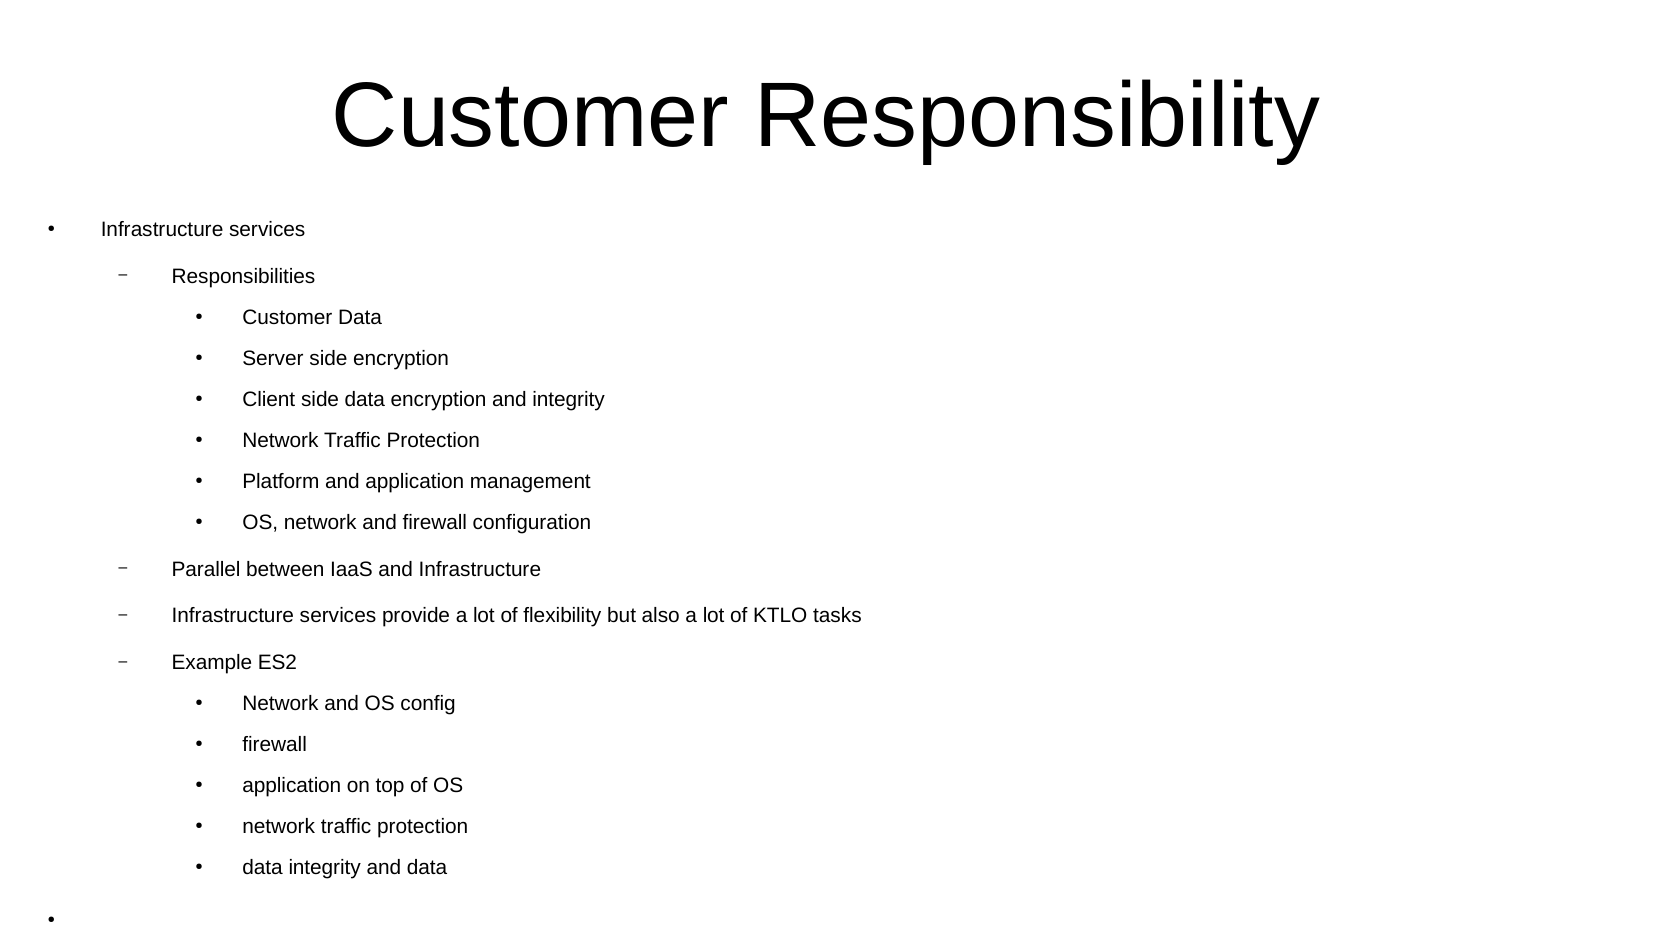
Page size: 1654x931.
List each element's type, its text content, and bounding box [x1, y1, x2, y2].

title Customer Responsibility [82, 37, 1571, 193]
list Infrastructure services Responsibilities Customer Data Server side encryption Client side data encryption and integrity Network Traffic Protection Platform and application management OS, network and firewall configuration Parallel between IaaS and Infrastructure Infrastructure services provide a lot of flexibility but also a lot of KTLO tasks Example ES2 Network and OS config firewall application on top of OS network traffic protection data integrity and data [30, 217, 1571, 901]
